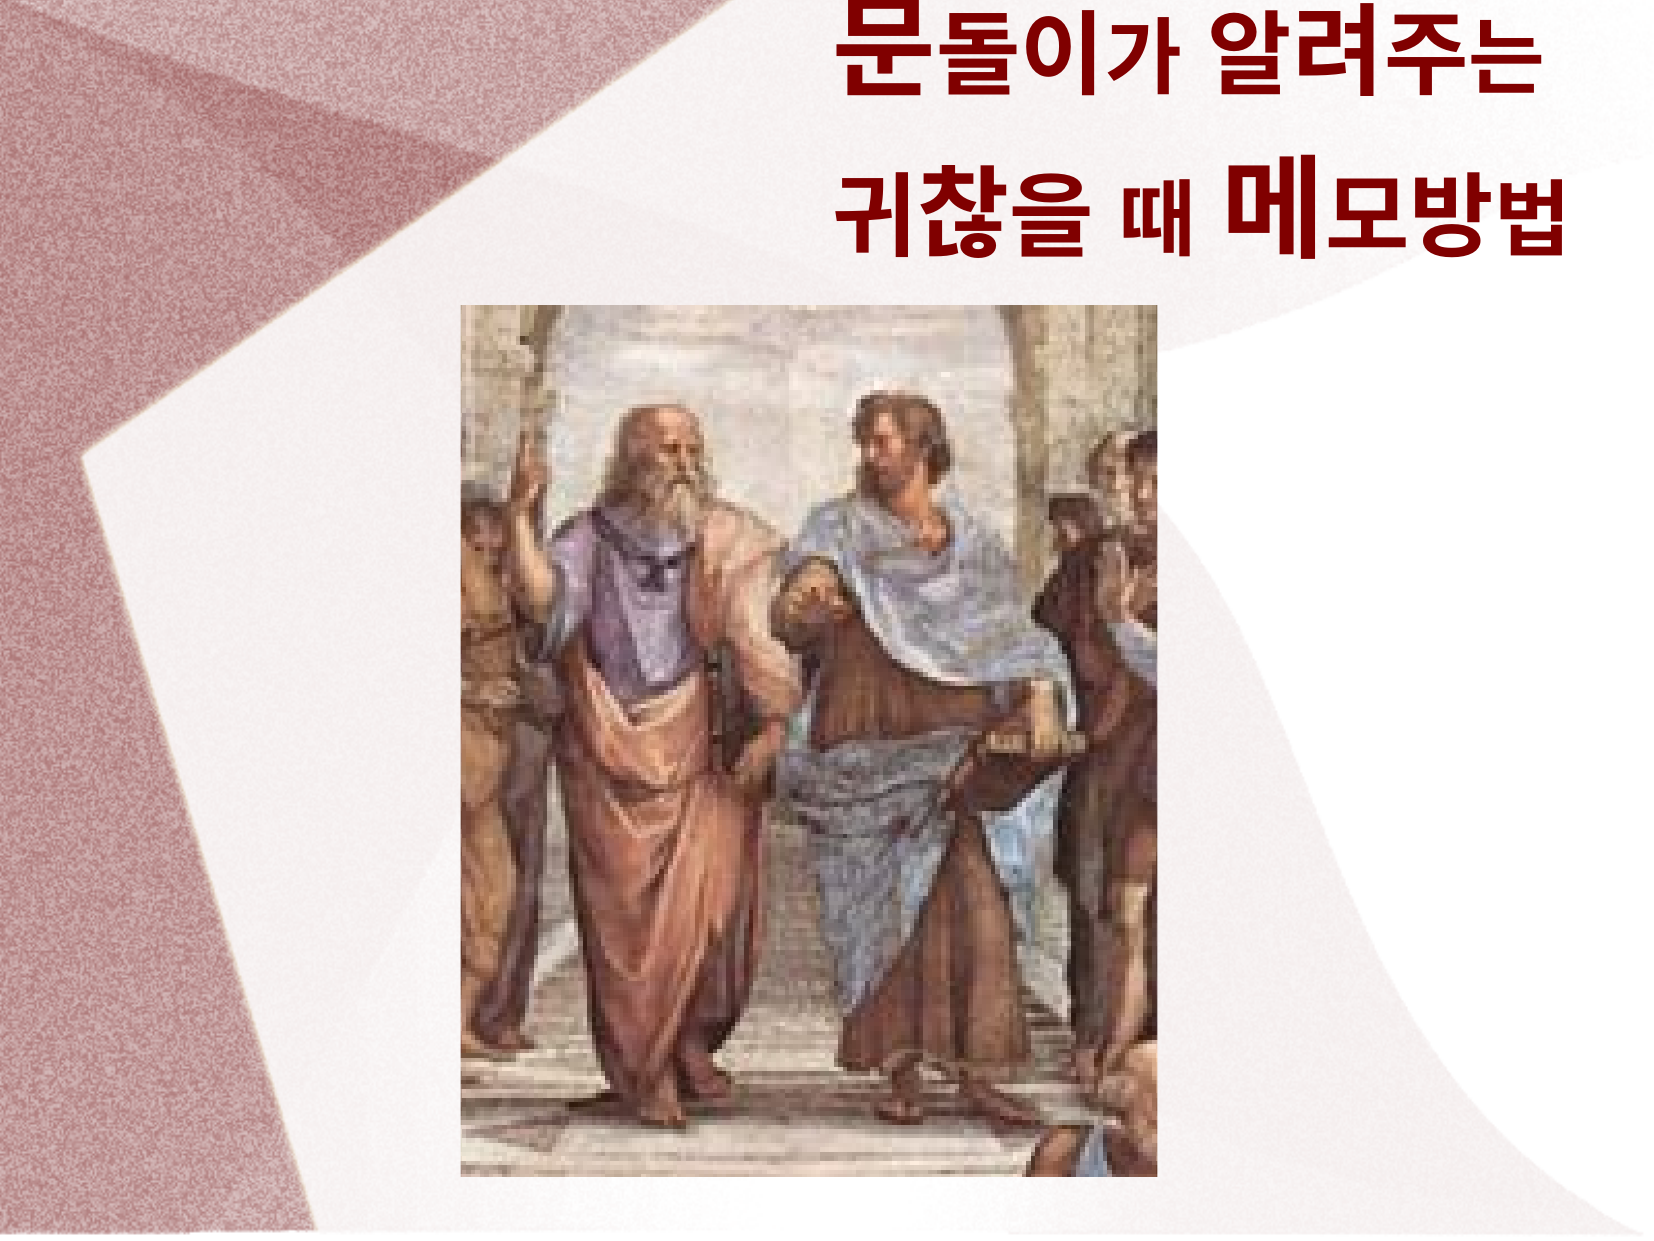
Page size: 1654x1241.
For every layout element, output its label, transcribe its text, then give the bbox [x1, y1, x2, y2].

picture [0, 0, 1654, 1241]
picture [863, 9, 904, 24]
title 문돌이가 알려주는 귀찮을 때 메모방법 [82, 25, 1571, 334]
